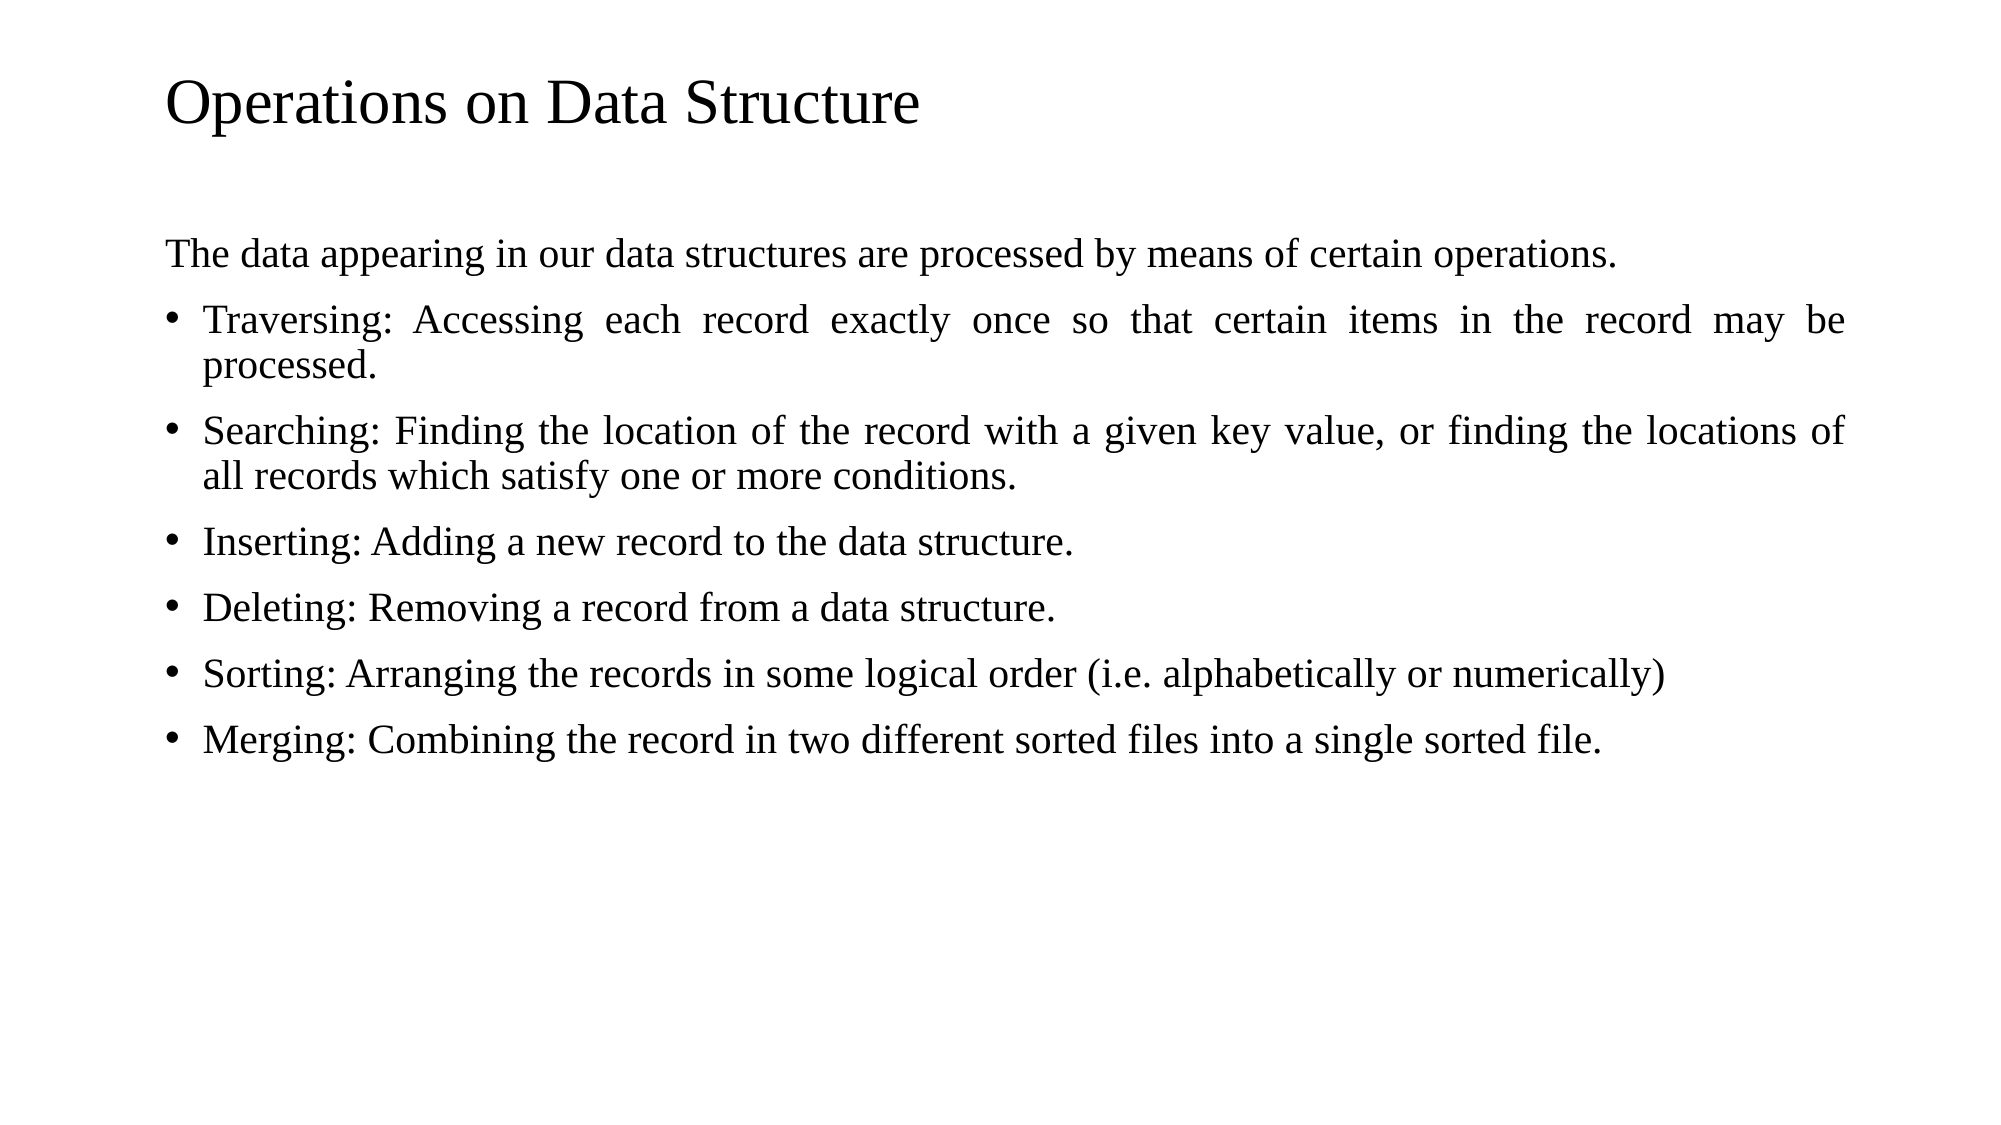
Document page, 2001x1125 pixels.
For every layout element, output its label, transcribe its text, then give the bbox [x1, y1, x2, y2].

list The data appearing in our data structures are processed by means of certain operations. Traversing: Accessing each record exactly once so that certain items in the record may be processed. Searching: Finding the location of the record with a given key value, or finding the locations of all records which satisfy one or more conditions. Inserting: Adding a new record to the data structure. Deleting: Removing a record from a data structure. Sorting: Arranging the records in some logical order (i.e. alphabetically or numerically) Merging: Combining the record in two different sorted files into a single sorted file. [150, 224, 1863, 1014]
title Operations on Data Structure [150, 59, 1863, 146]
